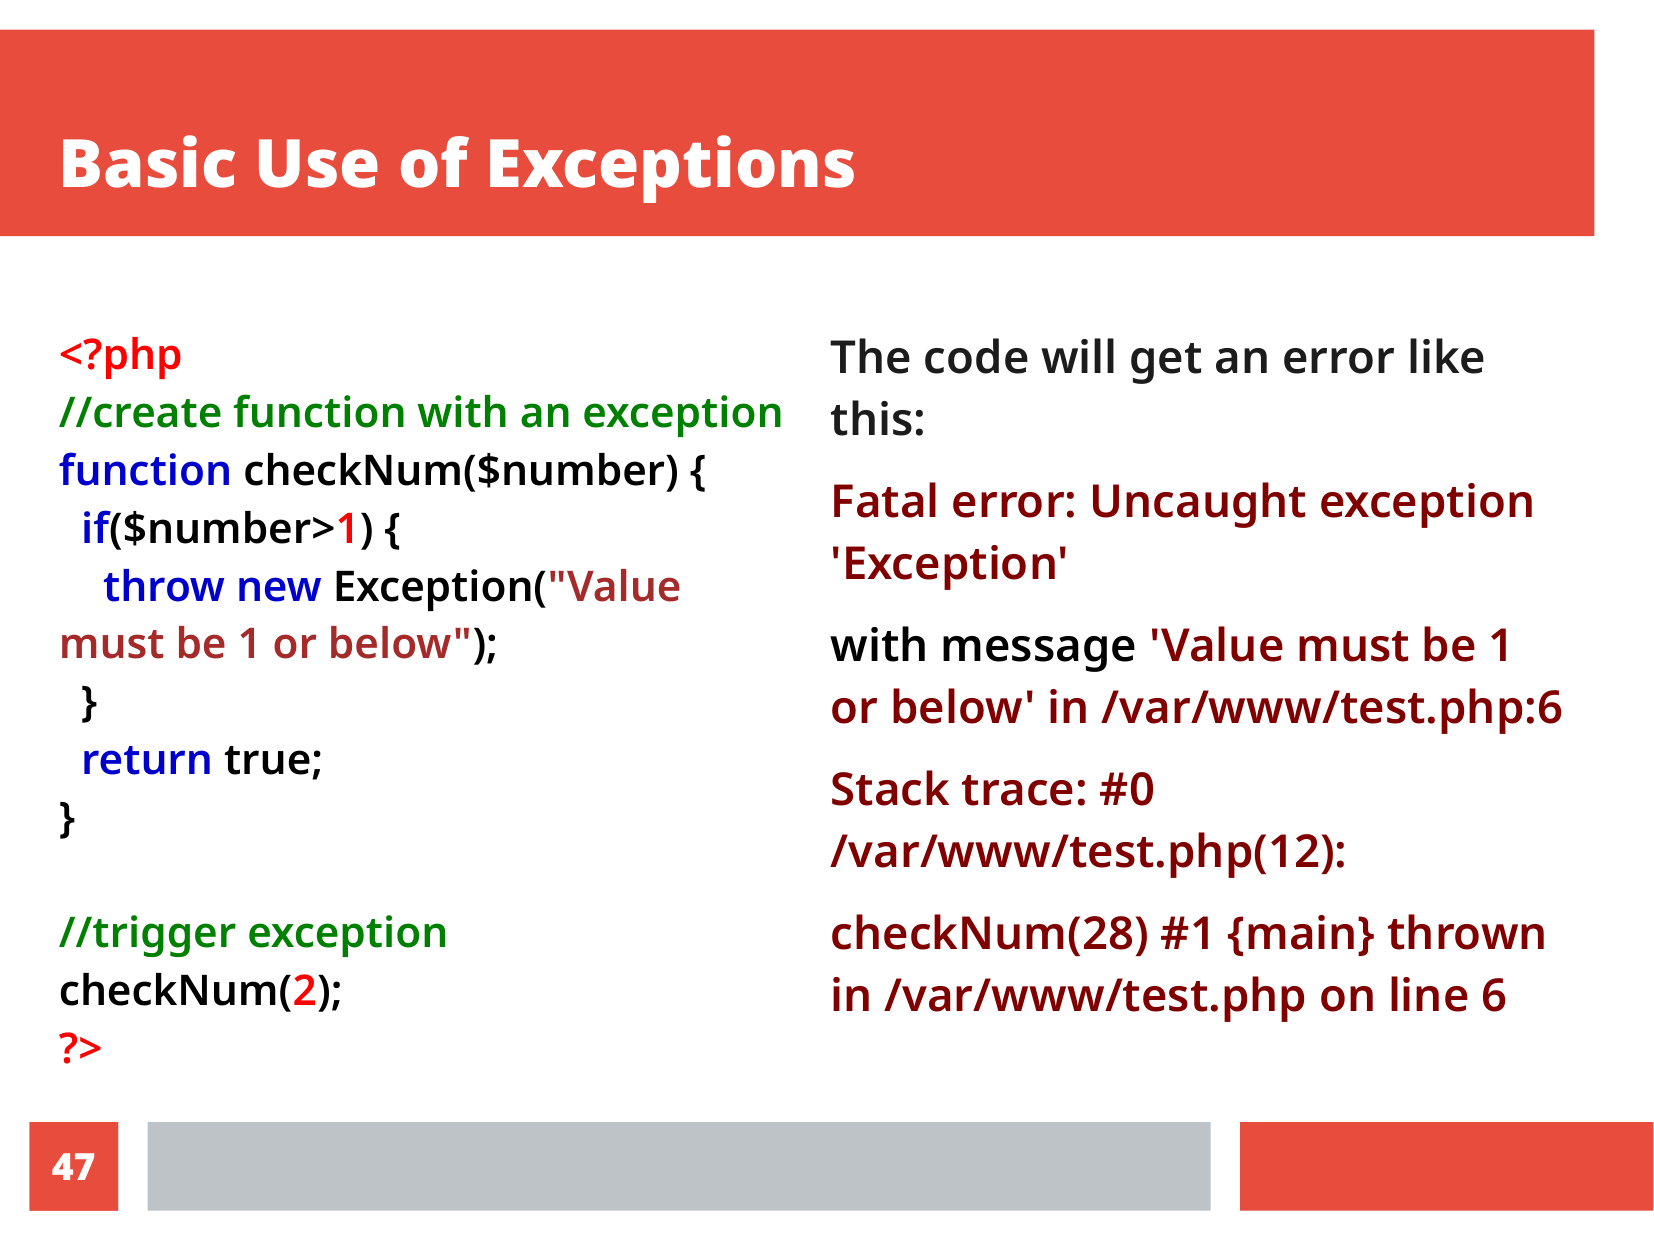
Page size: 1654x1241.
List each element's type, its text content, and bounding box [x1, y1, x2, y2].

list <?php //create function with an exception function checkNum($number) { if($number>1) { throw new Exception("Value must be 1 or below"); } return true; } //trigger exception checkNum(2); ?> [59, 324, 794, 1093]
title Basic Use of Exceptions [59, 59, 1595, 207]
list The code will get an error like this: Fatal error: Uncaught exception 'Exception' with message 'Value must be 1 or below' in /var/www/test.php:6 Stack trace: #0 /var/www/test.php(12): checkNum(28) #1 {main} thrown in /var/www/test.php on line 6 [830, 324, 1566, 1093]
